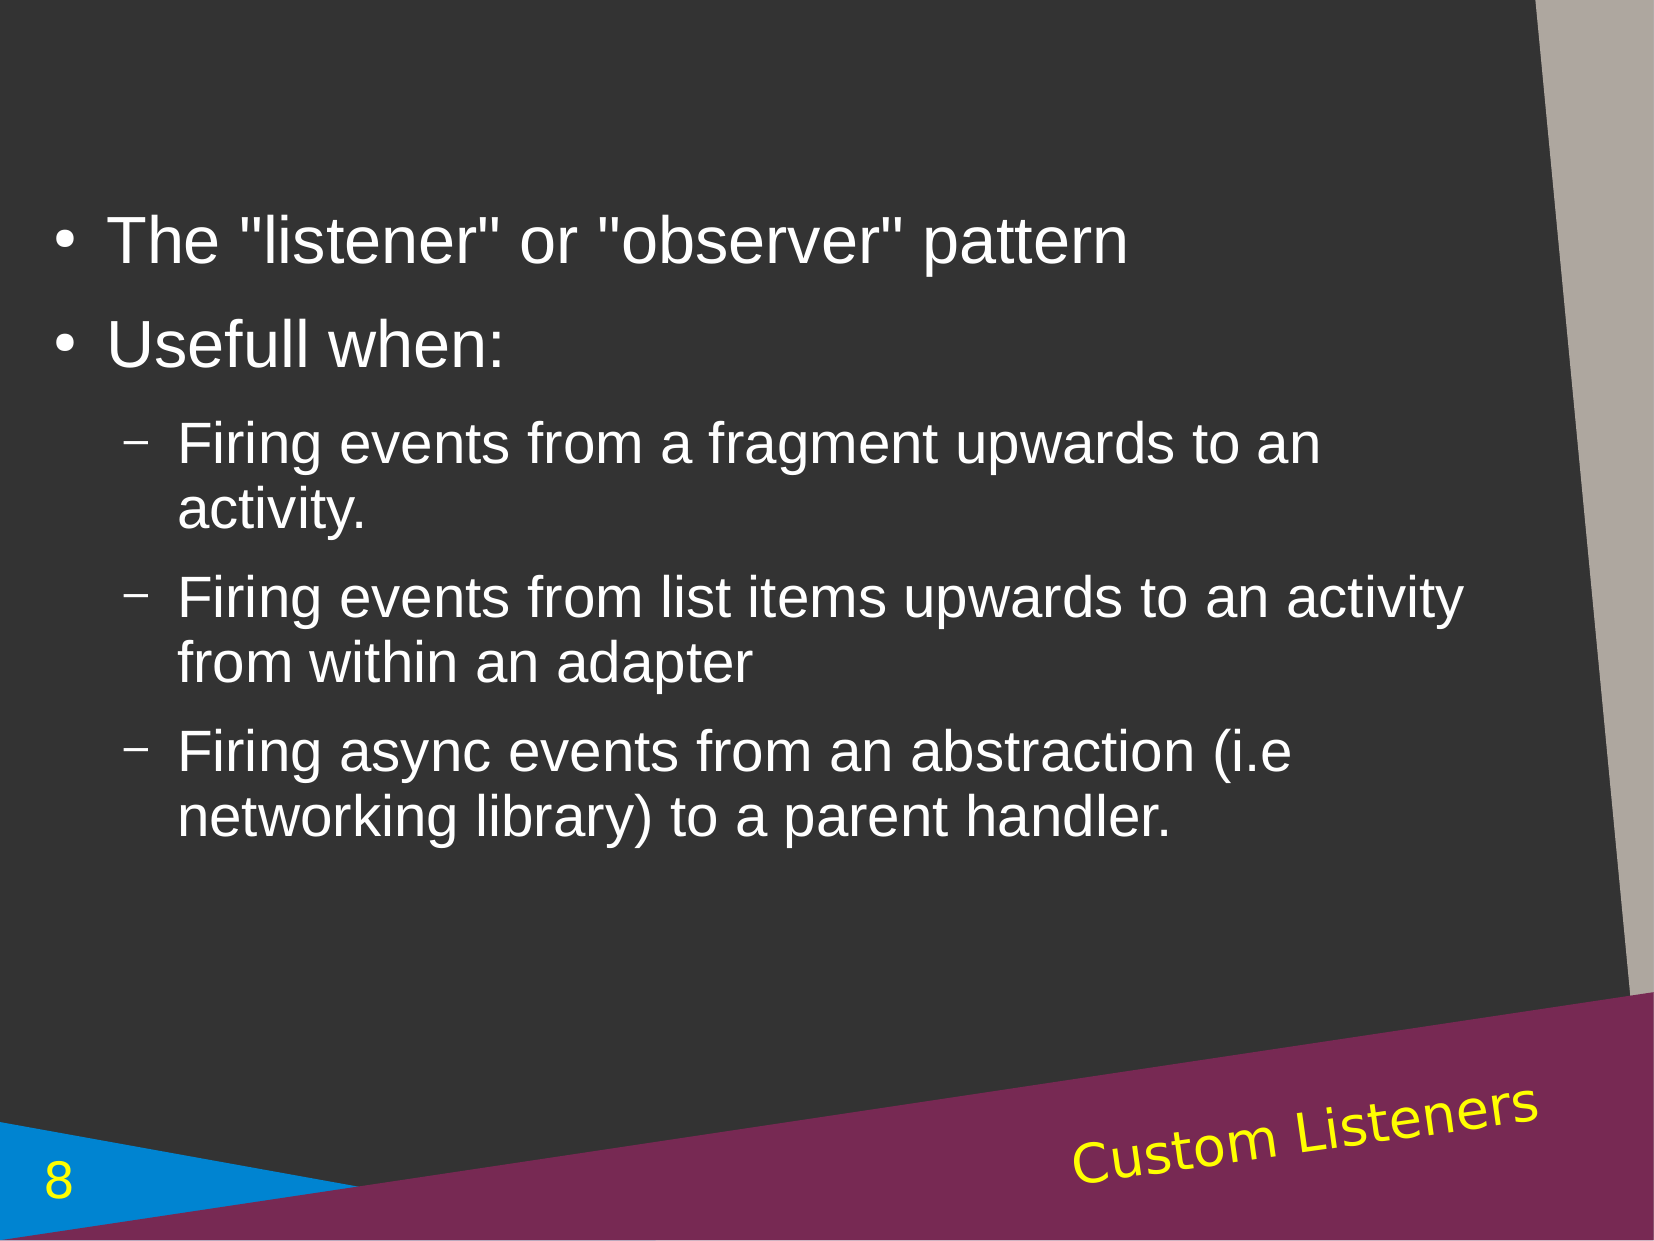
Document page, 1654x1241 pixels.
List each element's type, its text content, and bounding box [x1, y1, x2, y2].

list The "listener" or "observer" pattern Usefull when: Firing events from a fragment upwards to an activity. Firing events from list items upwards to an activity from within an adapter Firing async events from an abstraction (i.e networking library) to a parent handler. [35, 59, 1524, 993]
title Custom Listeners [956, 995, 1654, 1241]
